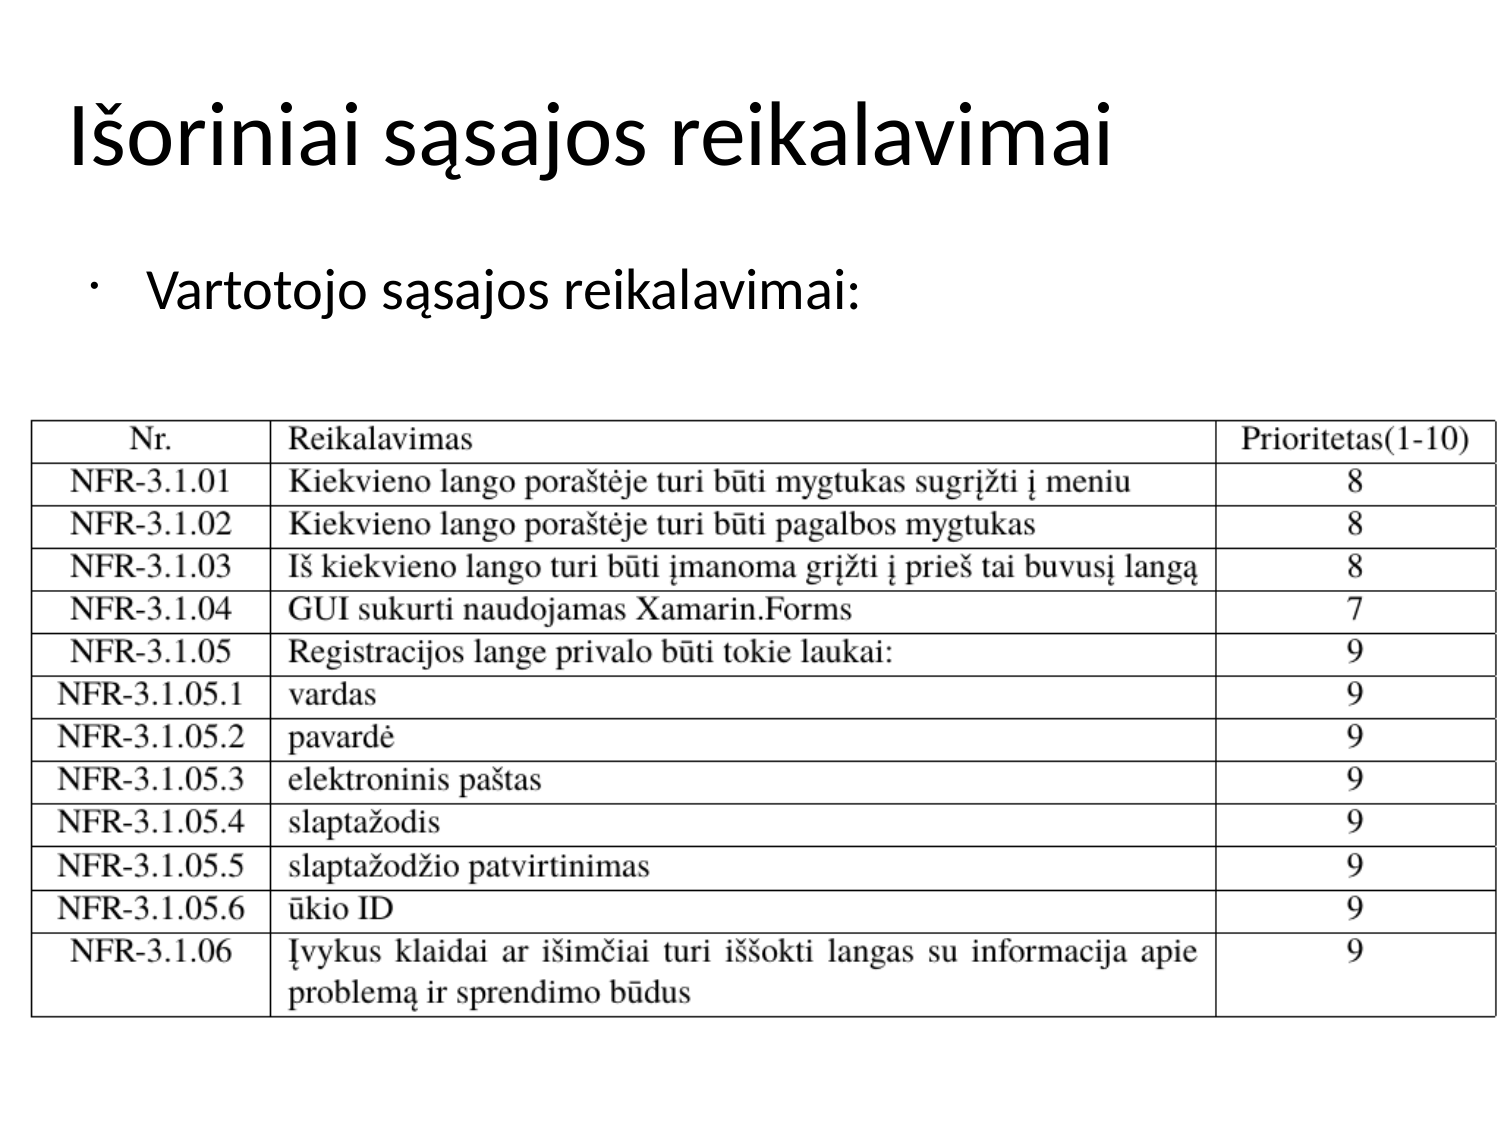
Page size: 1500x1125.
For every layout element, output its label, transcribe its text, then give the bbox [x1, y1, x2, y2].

list Vartotojo sąsajos reikalavimai: [75, 243, 1425, 404]
picture [12, 404, 1500, 1028]
title Išoriniai sąsajos reikalavimai [53, 66, 1211, 197]
